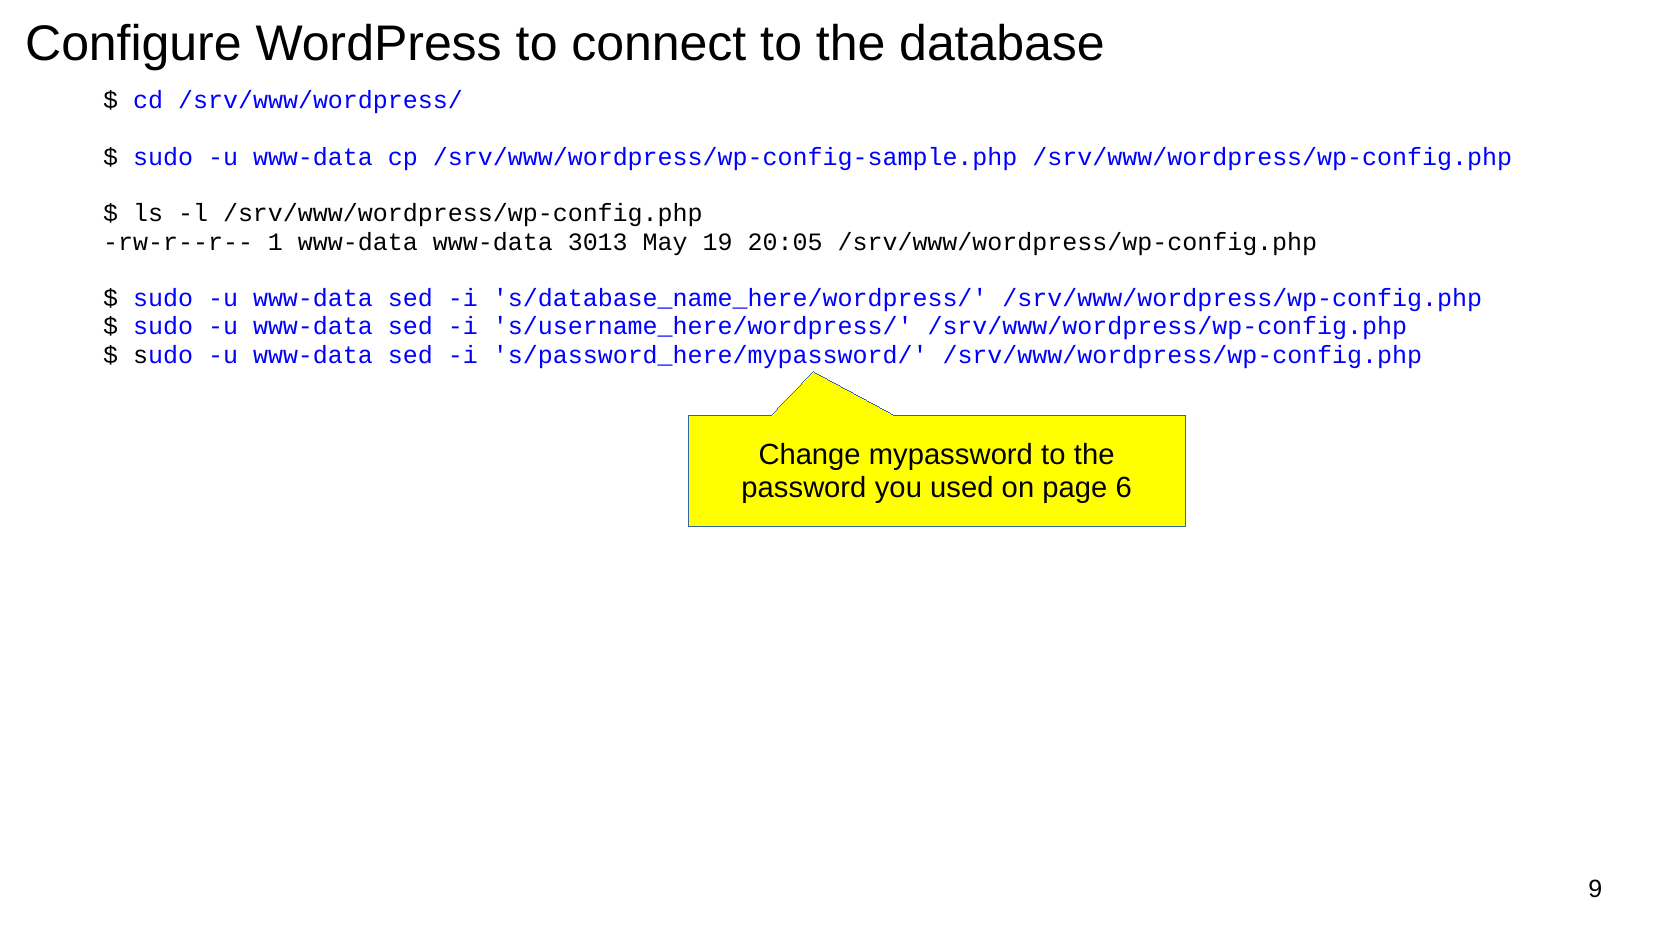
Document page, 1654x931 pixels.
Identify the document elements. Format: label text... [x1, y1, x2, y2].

subtitle Configure WordPress to connect to the database [25, 15, 1629, 72]
text_box Change mypassword to the password you used on page 6 [688, 371, 1186, 527]
text_box $ cd /srv/www/wordpress/ $ sudo -u www-data cp /srv/www/wordpress/wp-config-sample.php /srv/www/wordpress/wp-config.php $ ls -l /srv/www/wordpress/wp-config.php -rw-r--r-- 1 www-data www-data 3013 May 19 20:05 /srv/www/wordpress/wp-config.php $ sudo -u www-data sed -i 's/database_name_here/wordpress/' /srv/www/wordpress/wp-config.php $ sudo -u www-data sed -i 's/username_here/wordpress/' /srv/www/wordpress/wp-config.php $ sudo -u www-data sed -i 's/password_here/mypassword/' /srv/www/wordpress/wp-config.php [88, 80, 1631, 821]
text_box <number> [1573, 867, 1636, 911]
